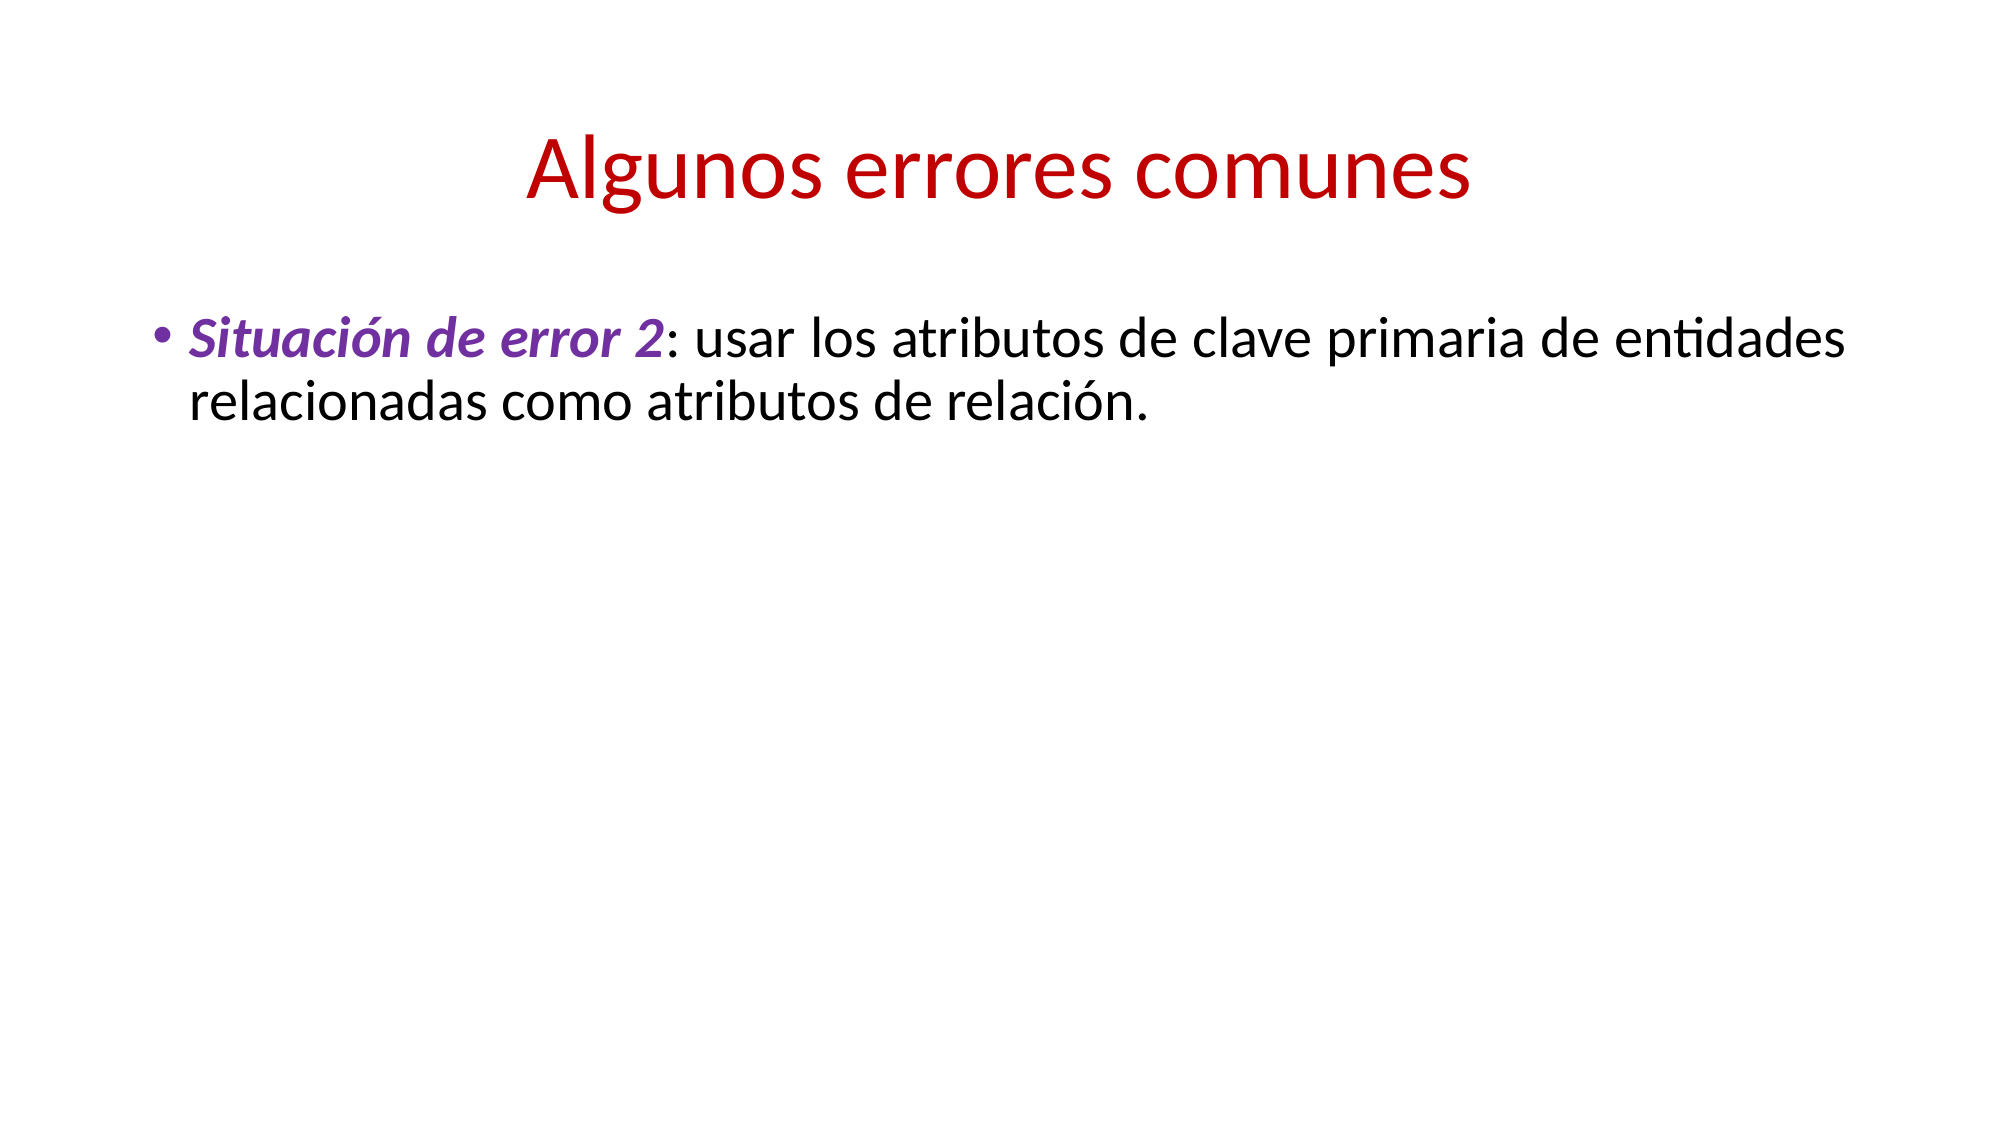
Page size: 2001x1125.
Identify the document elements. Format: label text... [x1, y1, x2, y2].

title Algunos errores comunes [137, 59, 1863, 278]
list Situación de error 2: usar los atributos de clave primaria de entidades relacionadas como atributos de relación. [137, 299, 1863, 1014]
